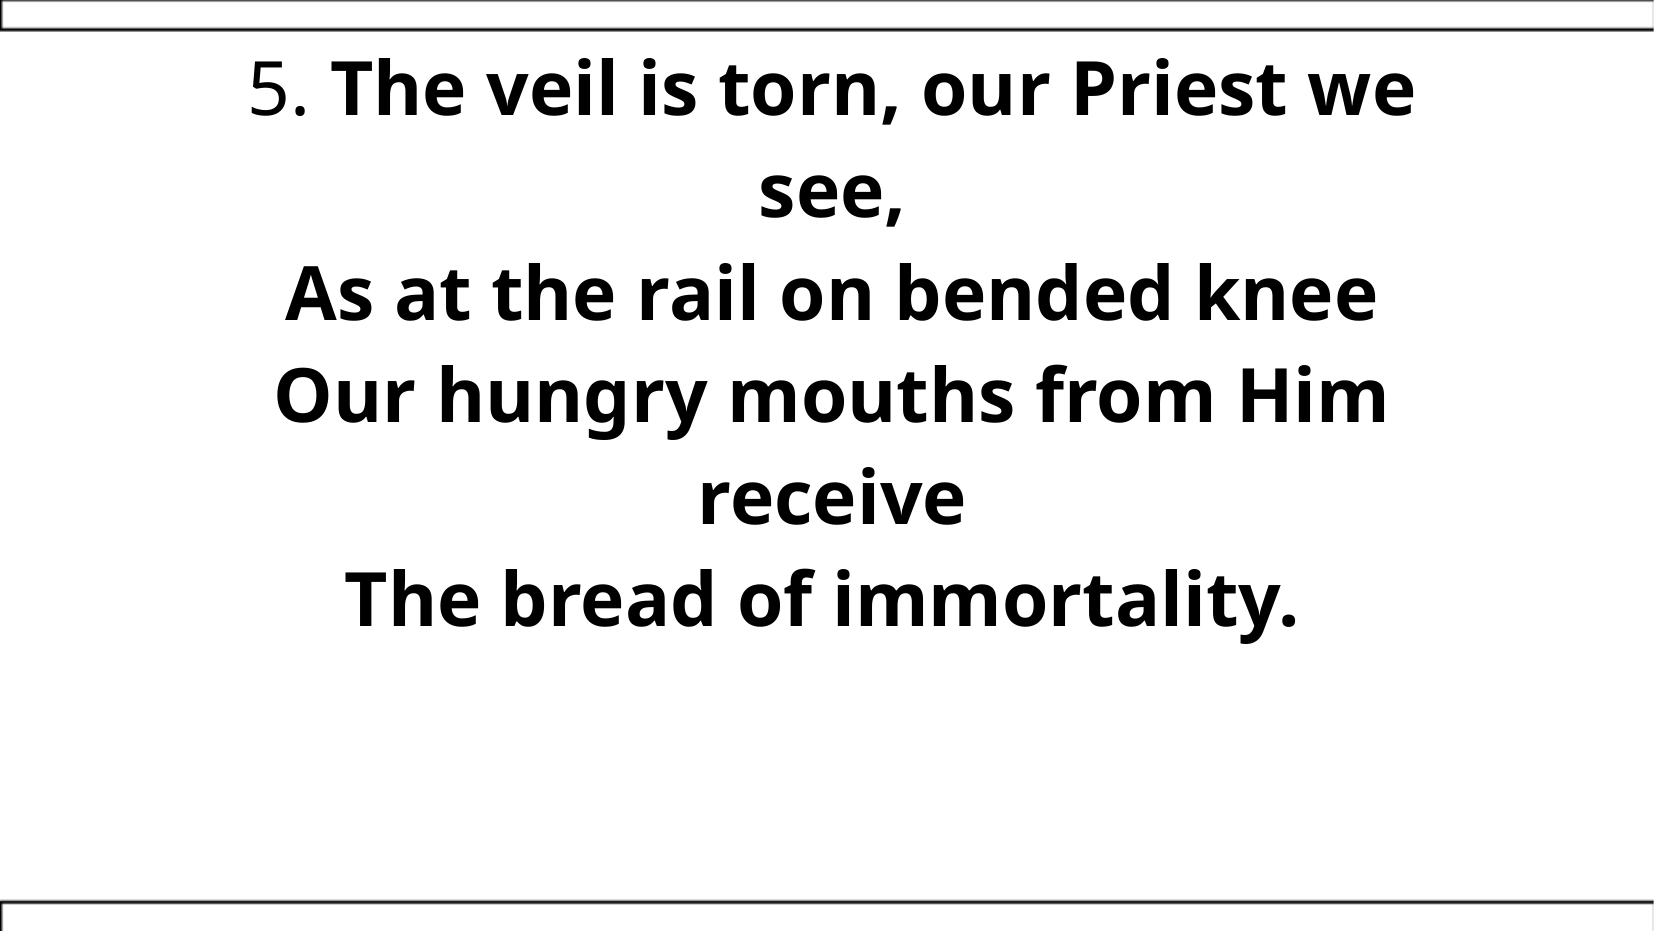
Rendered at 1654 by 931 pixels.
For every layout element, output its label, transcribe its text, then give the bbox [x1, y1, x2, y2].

text_box 5. The veil is torn, our Priest we see, As at the rail on bended knee Our hungry mouths from Him receive The bread of immortality. [150, 27, 1516, 442]
picture [0, 0, 1654, 931]
